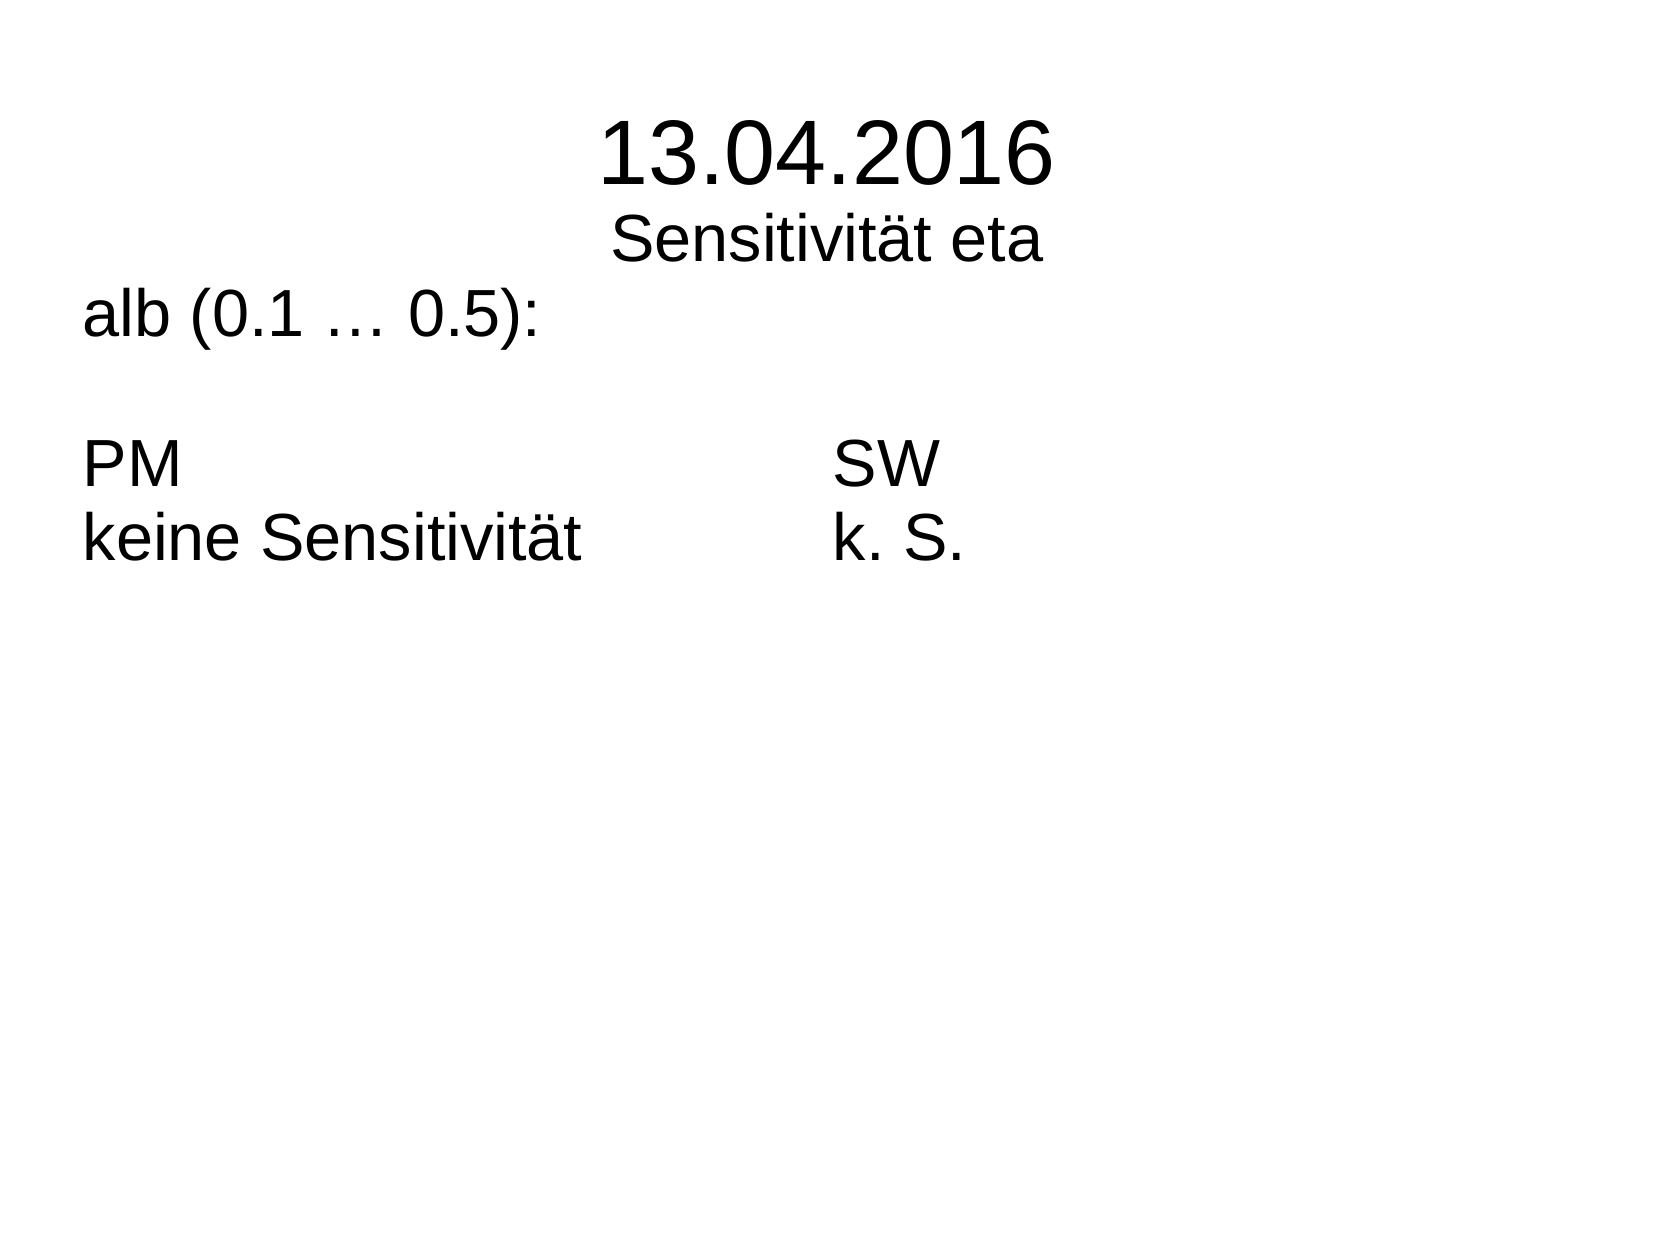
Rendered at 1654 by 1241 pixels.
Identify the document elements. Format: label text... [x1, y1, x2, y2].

subtitle Sensitivität eta alb (0.1 … 0.5): PM SW keine Sensitivität k. S. [82, 201, 1571, 1099]
title 13.04.2016 [82, 49, 1571, 201]
